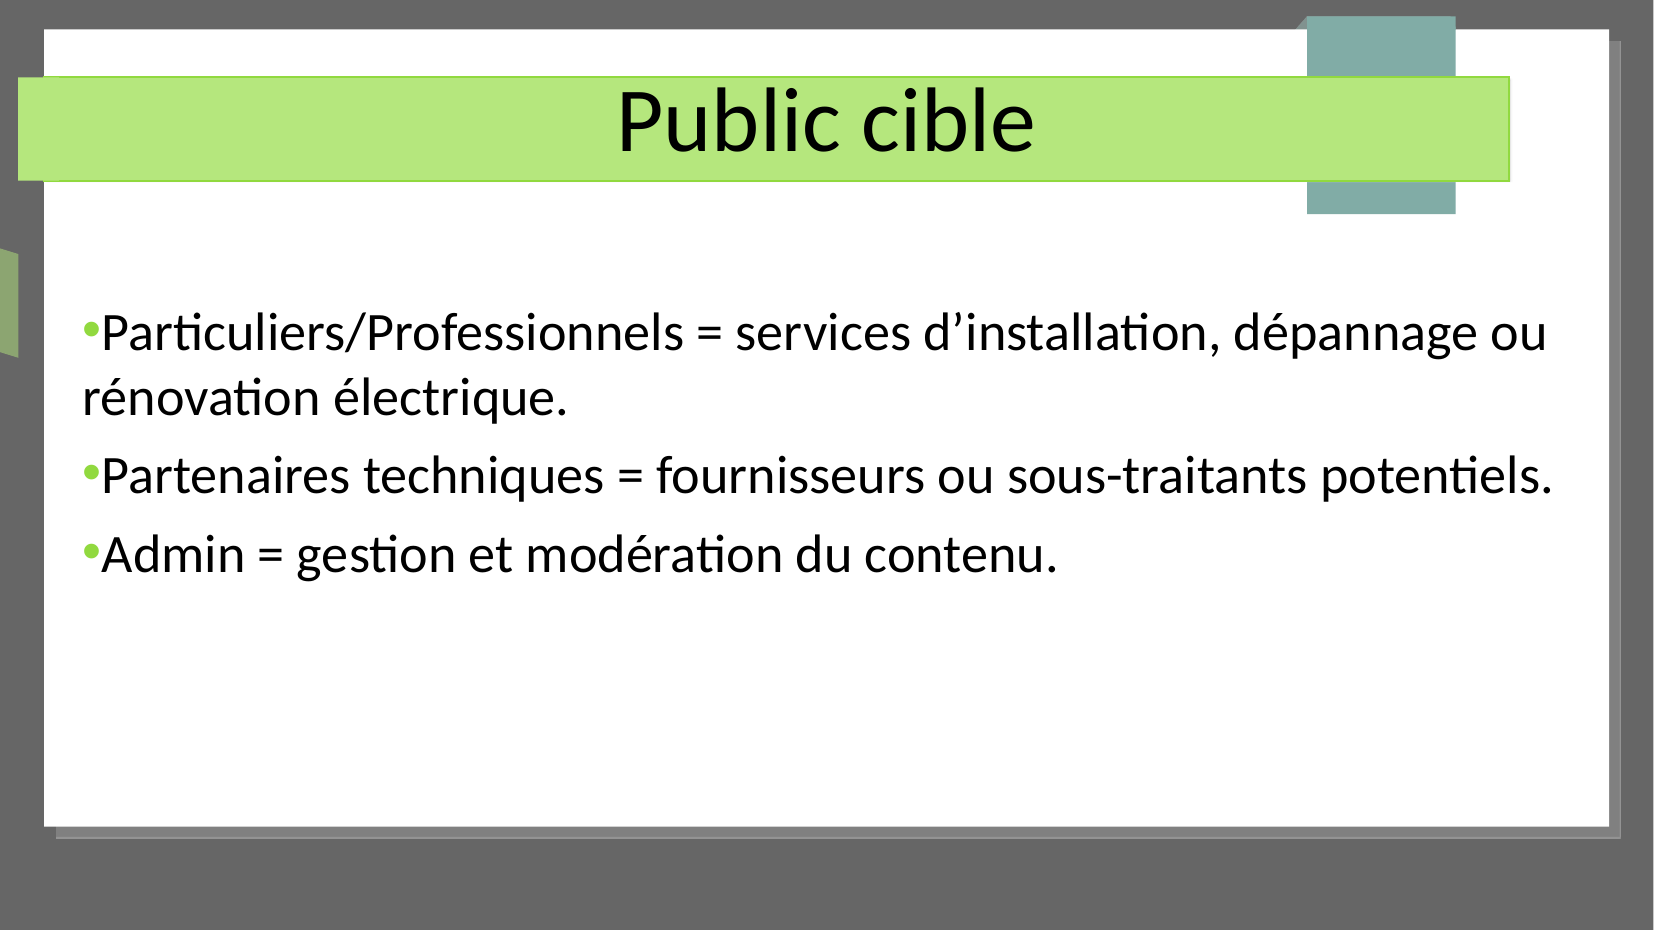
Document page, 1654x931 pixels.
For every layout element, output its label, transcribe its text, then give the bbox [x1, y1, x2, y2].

title Public cible [82, 37, 1571, 193]
list Particuliers/Professionnels = services d’installation, dépannage ou rénovation électrique. Partenaires techniques = fournisseurs ou sous-traitants potentiels. Admin = gestion et modération du contenu. [82, 217, 1571, 757]
